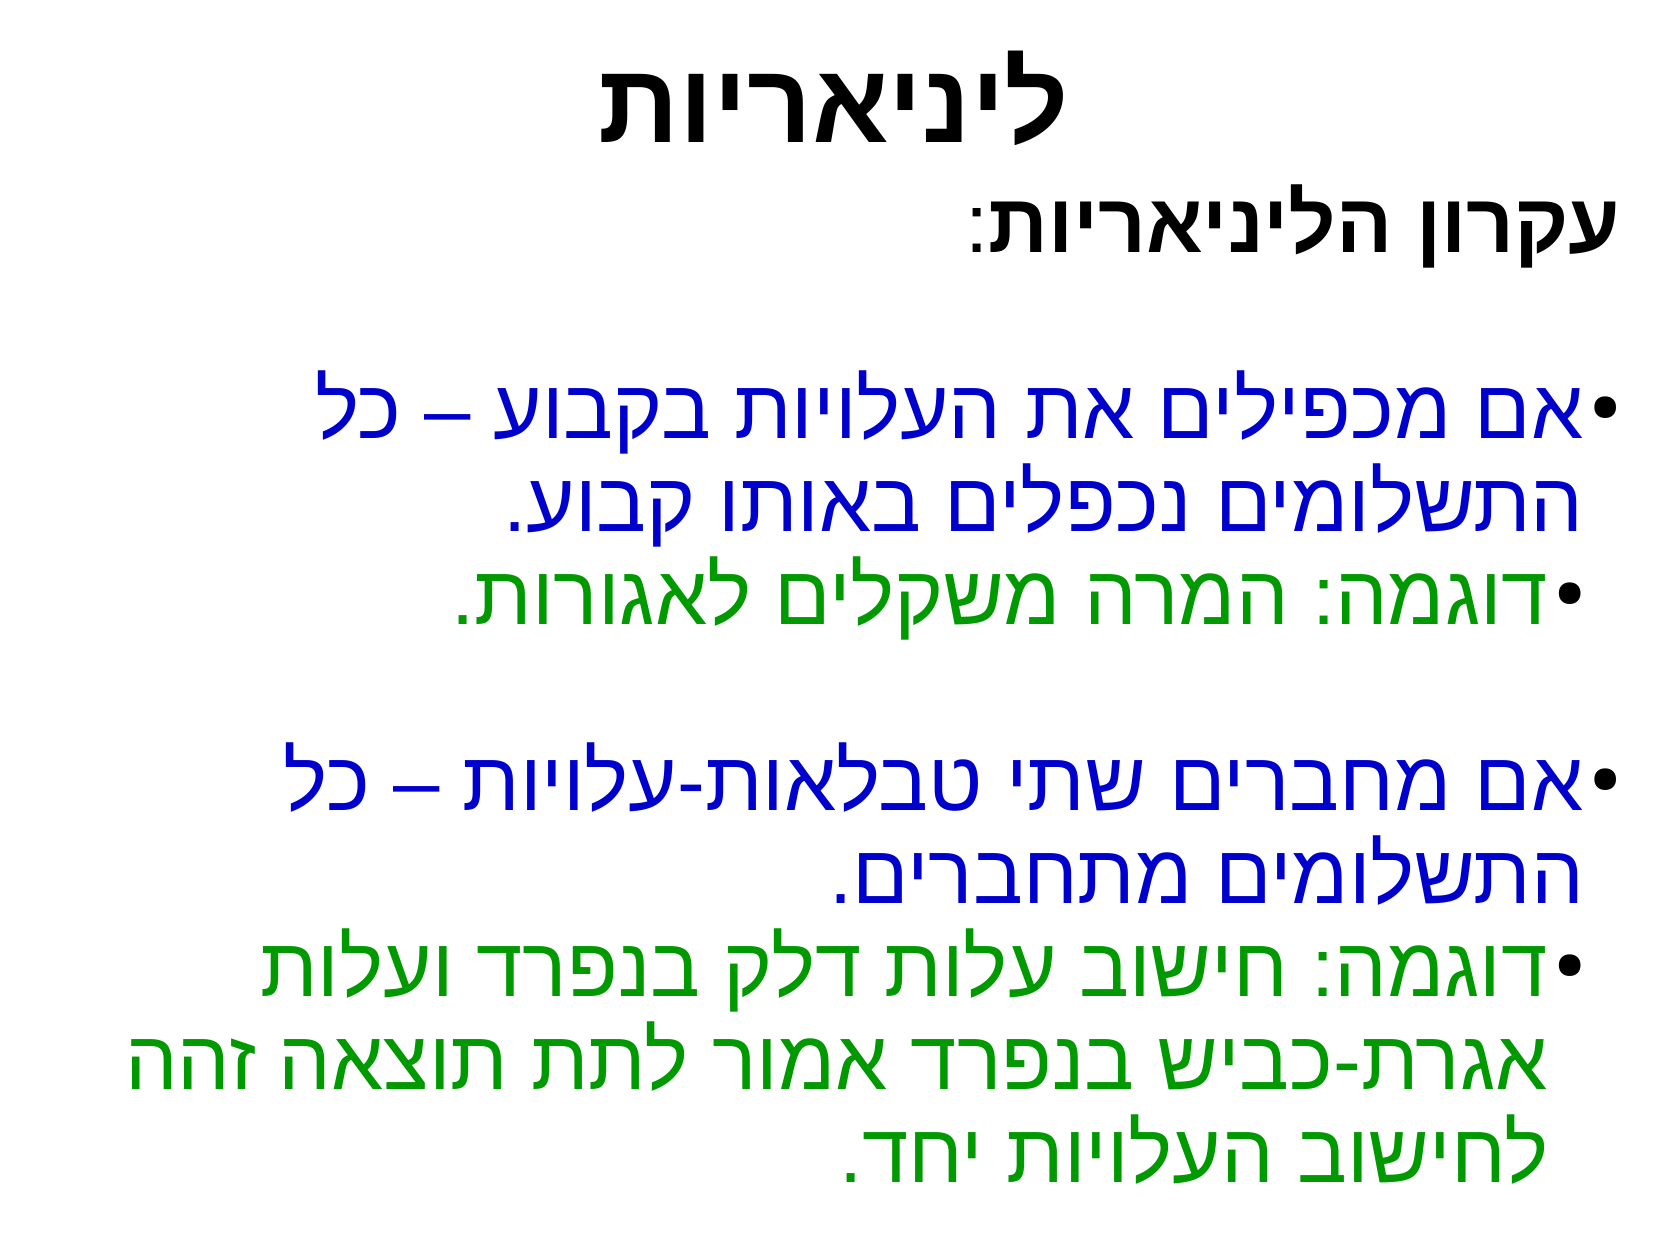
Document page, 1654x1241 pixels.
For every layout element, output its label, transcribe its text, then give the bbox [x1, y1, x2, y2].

text_box עקרון הליניאריות: אם מכפילים את העלויות בקבוע – כל התשלומים נכפלים באותו קבוע. דוגמה: המרה משקלים לאגורות. אם מחברים שתי טבלאות-עלויות – כל התשלומים מתחברים. דוגמה: חישוב עלות דלק בנפרד ועלות אגרת-כביש בנפרד אמור לתת תוצאה זהה לחישוב העלויות יחד. [15, 169, 1636, 1208]
title ליניאריות [15, 0, 1654, 215]
